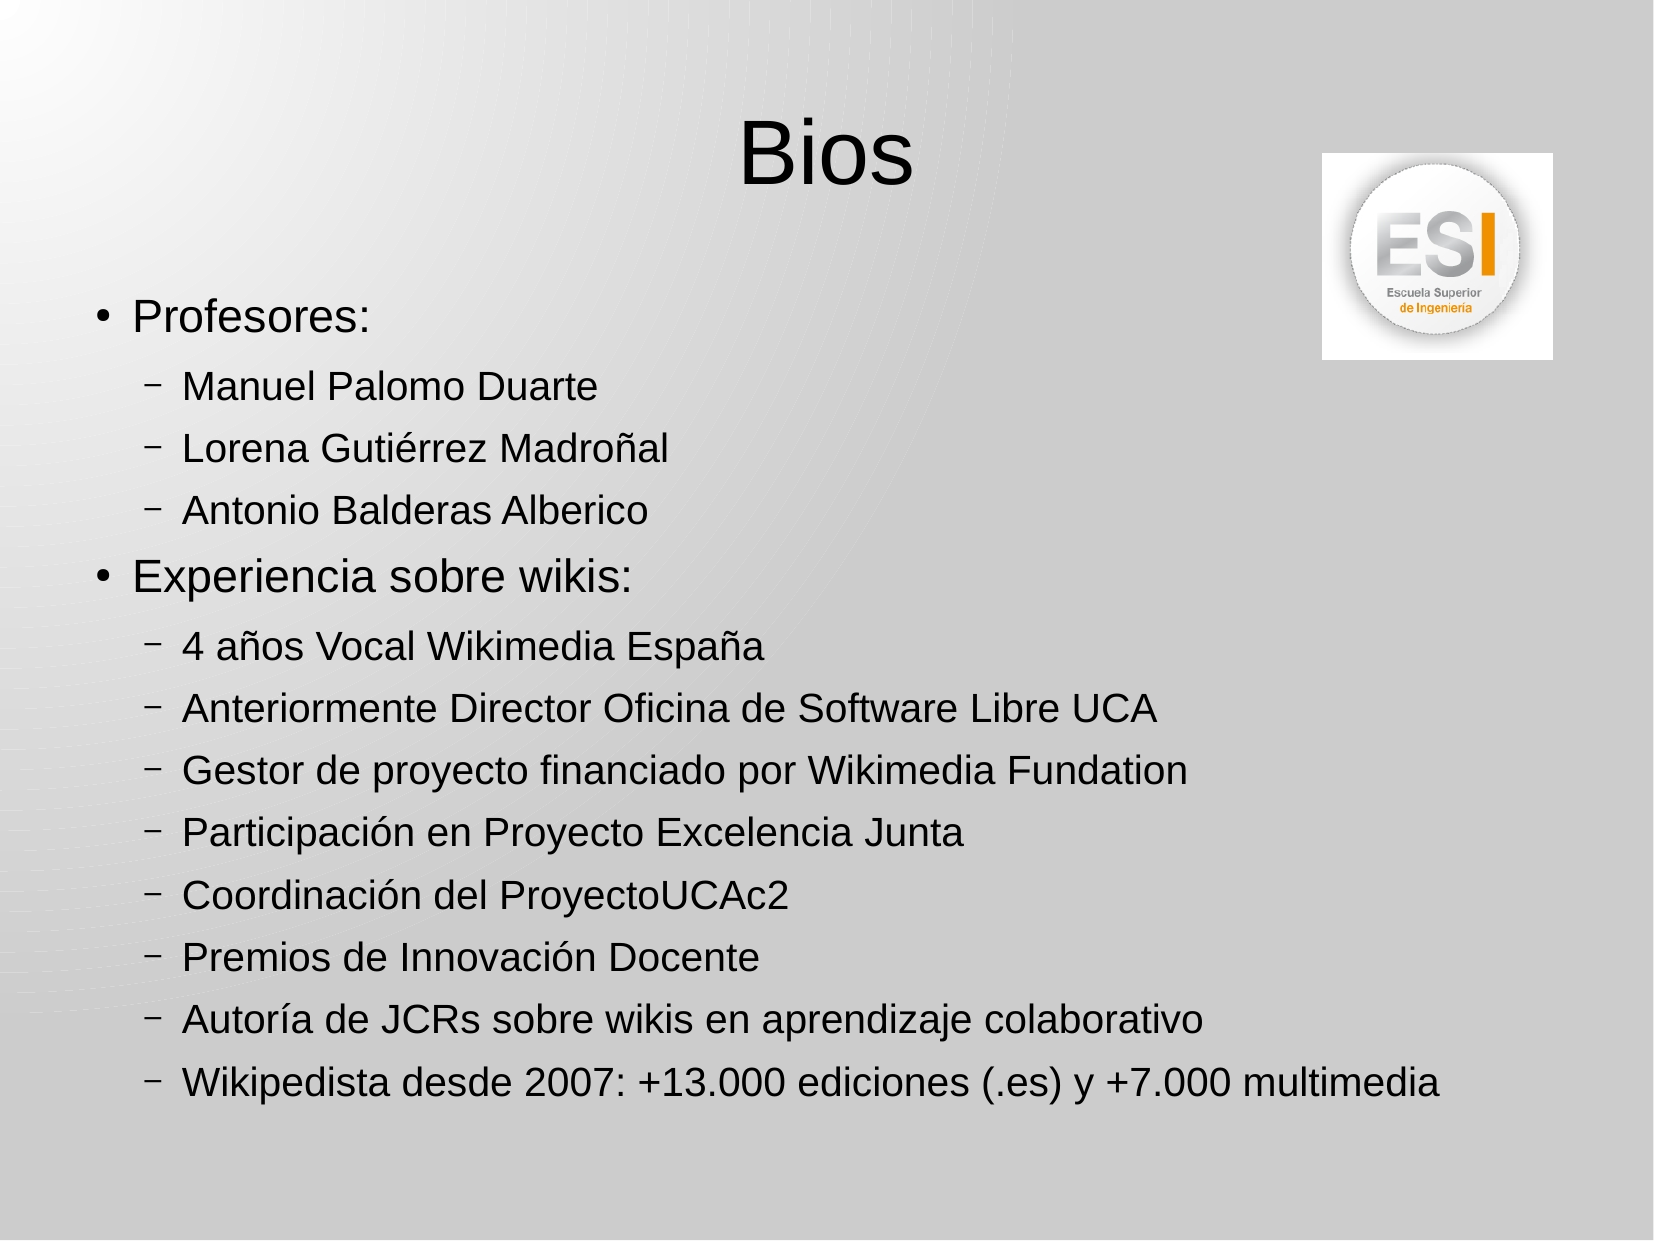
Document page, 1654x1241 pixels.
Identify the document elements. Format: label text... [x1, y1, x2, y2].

list Profesores: Manuel Palomo Duarte Lorena Gutiérrez Madroñal Antonio Balderas Alberico Experiencia sobre wikis: 4 años Vocal Wikimedia España Anteriormente Director Oficina de Software Libre UCA Gestor de proyecto financiado por Wikimedia Fundation Participación en Proyecto Excelencia Junta Coordinación del ProyectoUCAc2 Premios de Innovación Docente Autoría de JCRs sobre wikis en aprendizaje colaborativo Wikipedista desde 2007: +13.000 ediciones (.es) y +7.000 multimedia [82, 290, 1538, 1109]
picture [1322, 153, 1553, 360]
title Bios [82, 49, 1571, 257]
